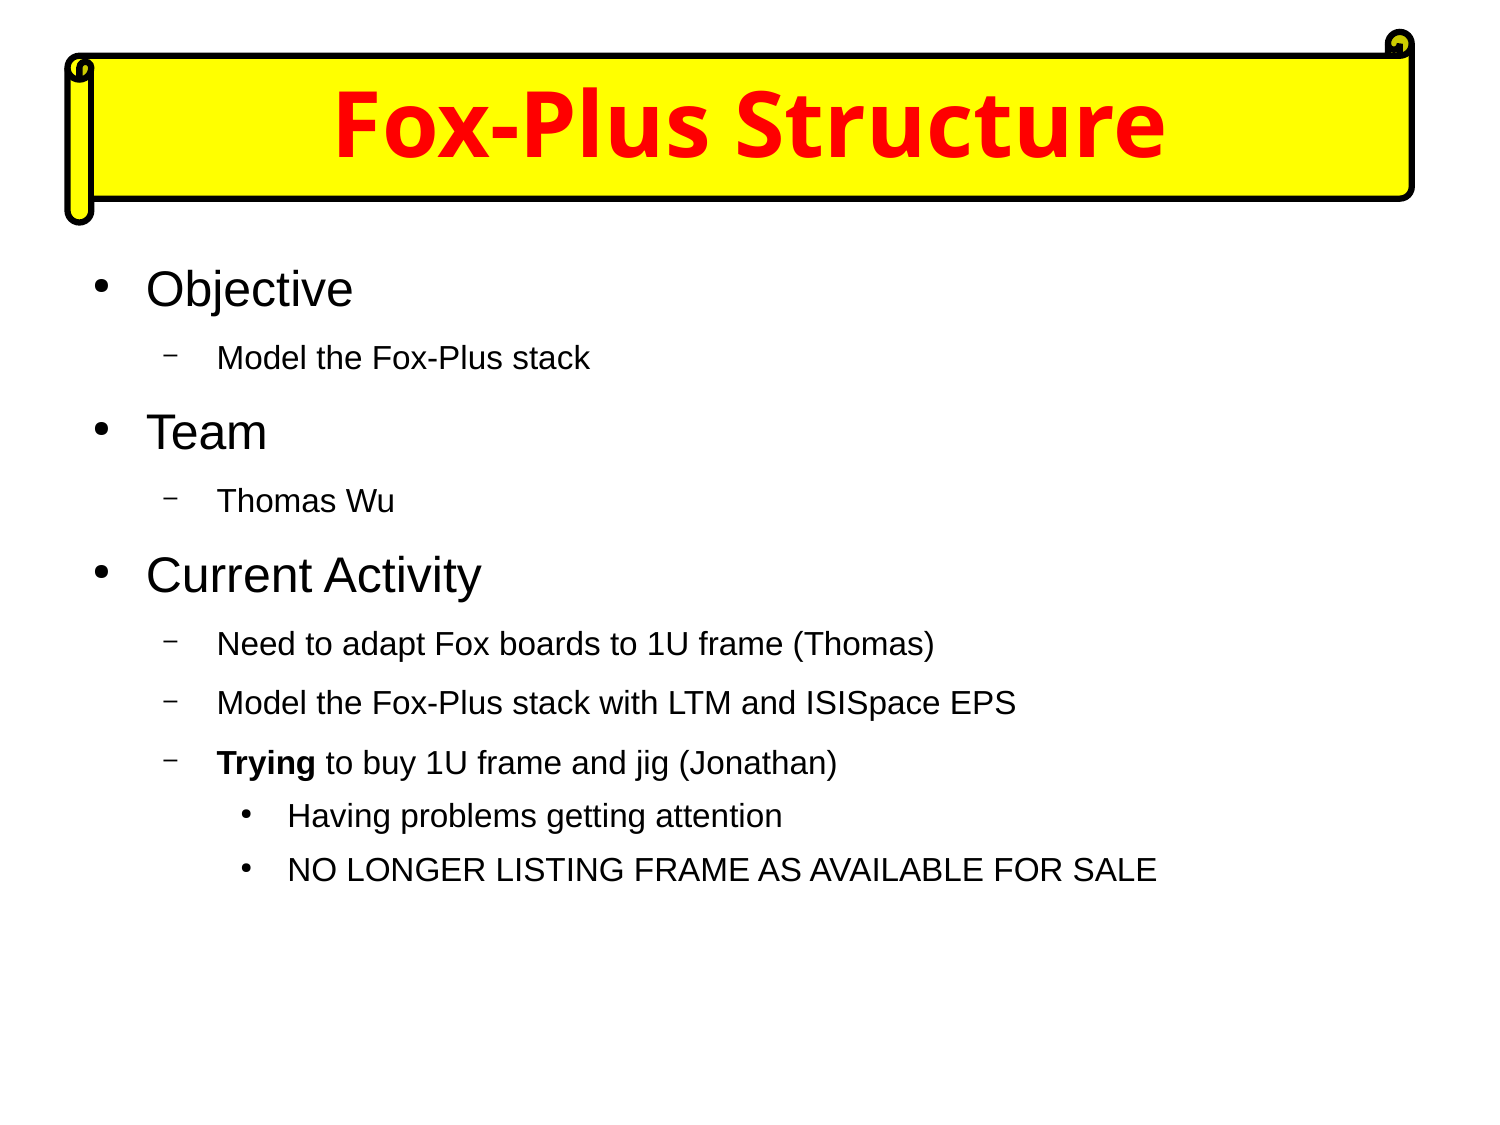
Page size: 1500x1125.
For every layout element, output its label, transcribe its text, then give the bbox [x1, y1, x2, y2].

text_box Fox-Plus Structure [0, 58, 1500, 184]
text_box [72, 31, 1412, 58]
text_box [67, 184, 1412, 223]
list Objective Model the Fox-Plus stack Team Thomas Wu Current Activity Need to adapt Fox boards to 1U frame (Thomas) Model the Fox-Plus stack with LTM and ISISpace EPS Trying to buy 1U frame and jig (Jonathan) Having problems getting attention NO LONGER LISTING FRAME AS AVAILABLE FOR SALE [75, 263, 1425, 916]
